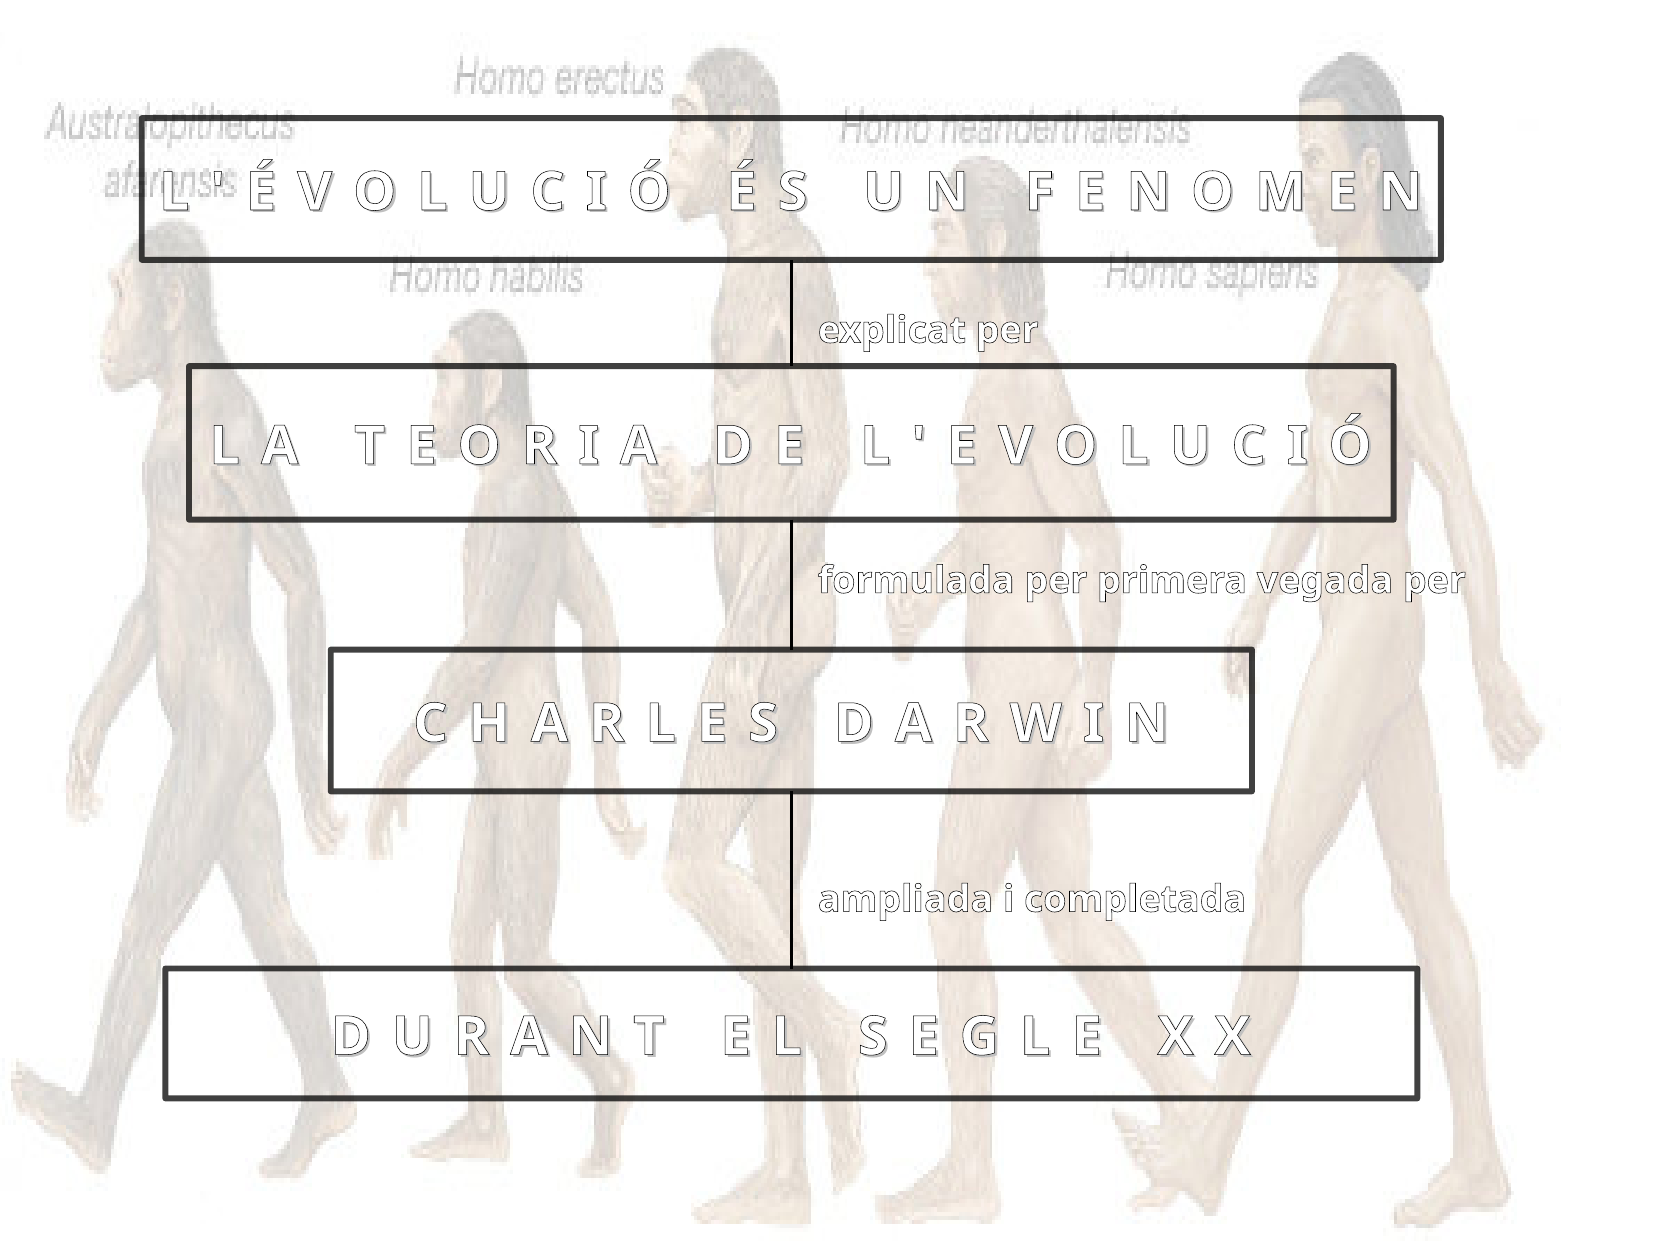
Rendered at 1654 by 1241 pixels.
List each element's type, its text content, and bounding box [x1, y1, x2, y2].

text_box ampliada i completada [803, 864, 1264, 922]
picture [0, 0, 1654, 1241]
text_box L'ÉVOLUCIÓ ÉS UN FENOMEN [141, 118, 1441, 260]
text_box explicat per [803, 295, 1134, 353]
text_box LA TEORIA DE L'EVOLUCIÓ [188, 366, 1394, 520]
text_box formulada per primera vegada per [803, 545, 1512, 603]
text_box CHARLES DARWIN [330, 649, 1252, 792]
text_box DURANT EL SEGLE XX [165, 968, 1418, 1099]
